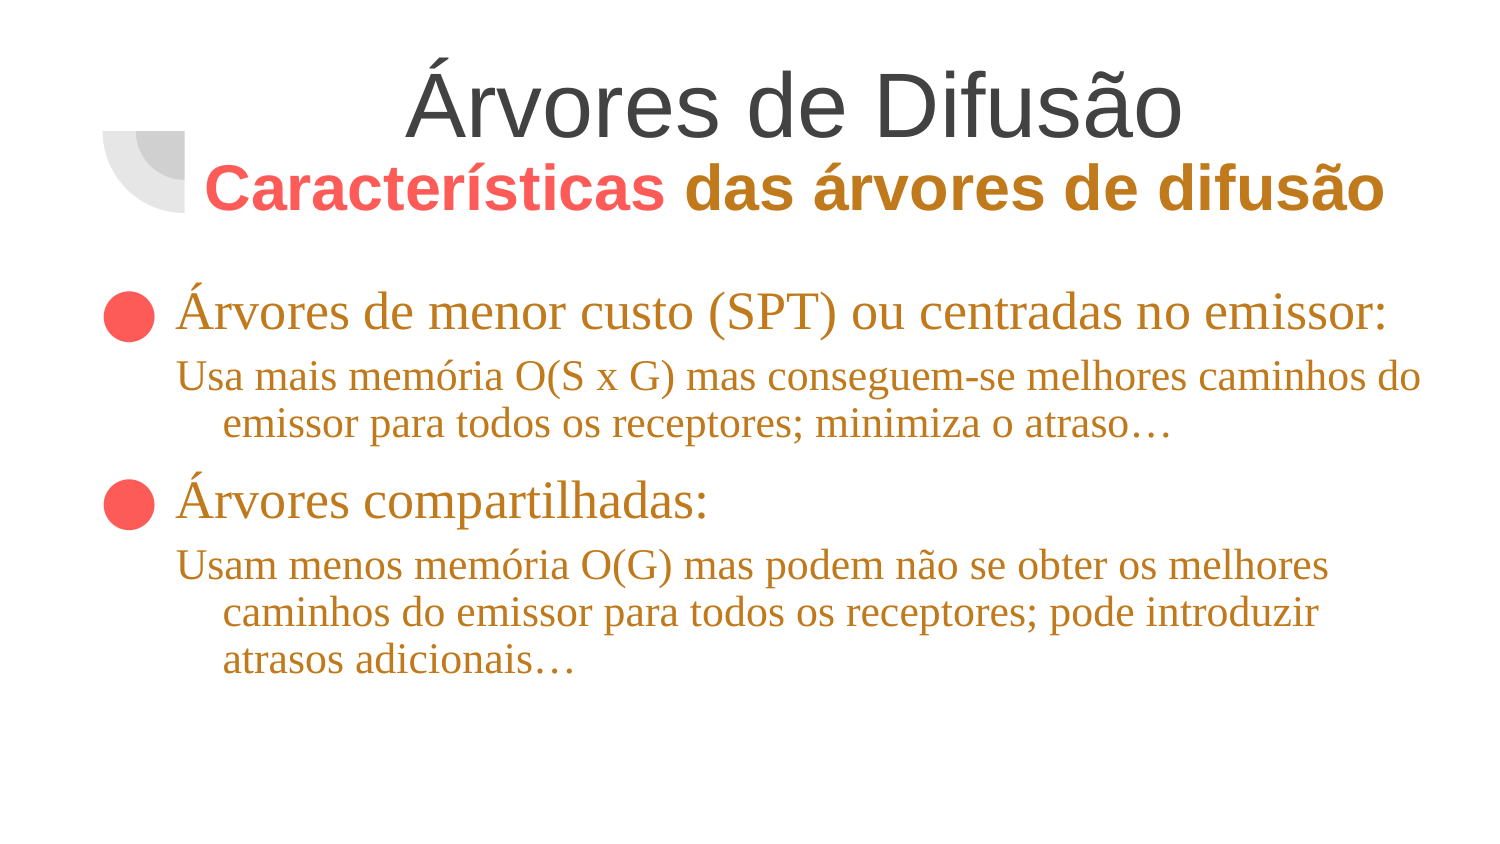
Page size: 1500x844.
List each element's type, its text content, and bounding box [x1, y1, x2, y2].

list Árvores de menor custo (SPT) ou centradas no emissor: Usa mais memória O(S x G) mas conseguem-se melhores caminhos do emissor para todos os receptores; minimiza o atraso… Árvores compartilhadas: Usam menos memória O(G) mas podem não se obter os melhores caminhos do emissor para todos os receptores; pode introduzir atrasos adicionais… [87, 265, 1457, 589]
text_box Características das árvores de difusão [186, 137, 1406, 209]
title Árvores de Difusão [218, 19, 1373, 137]
